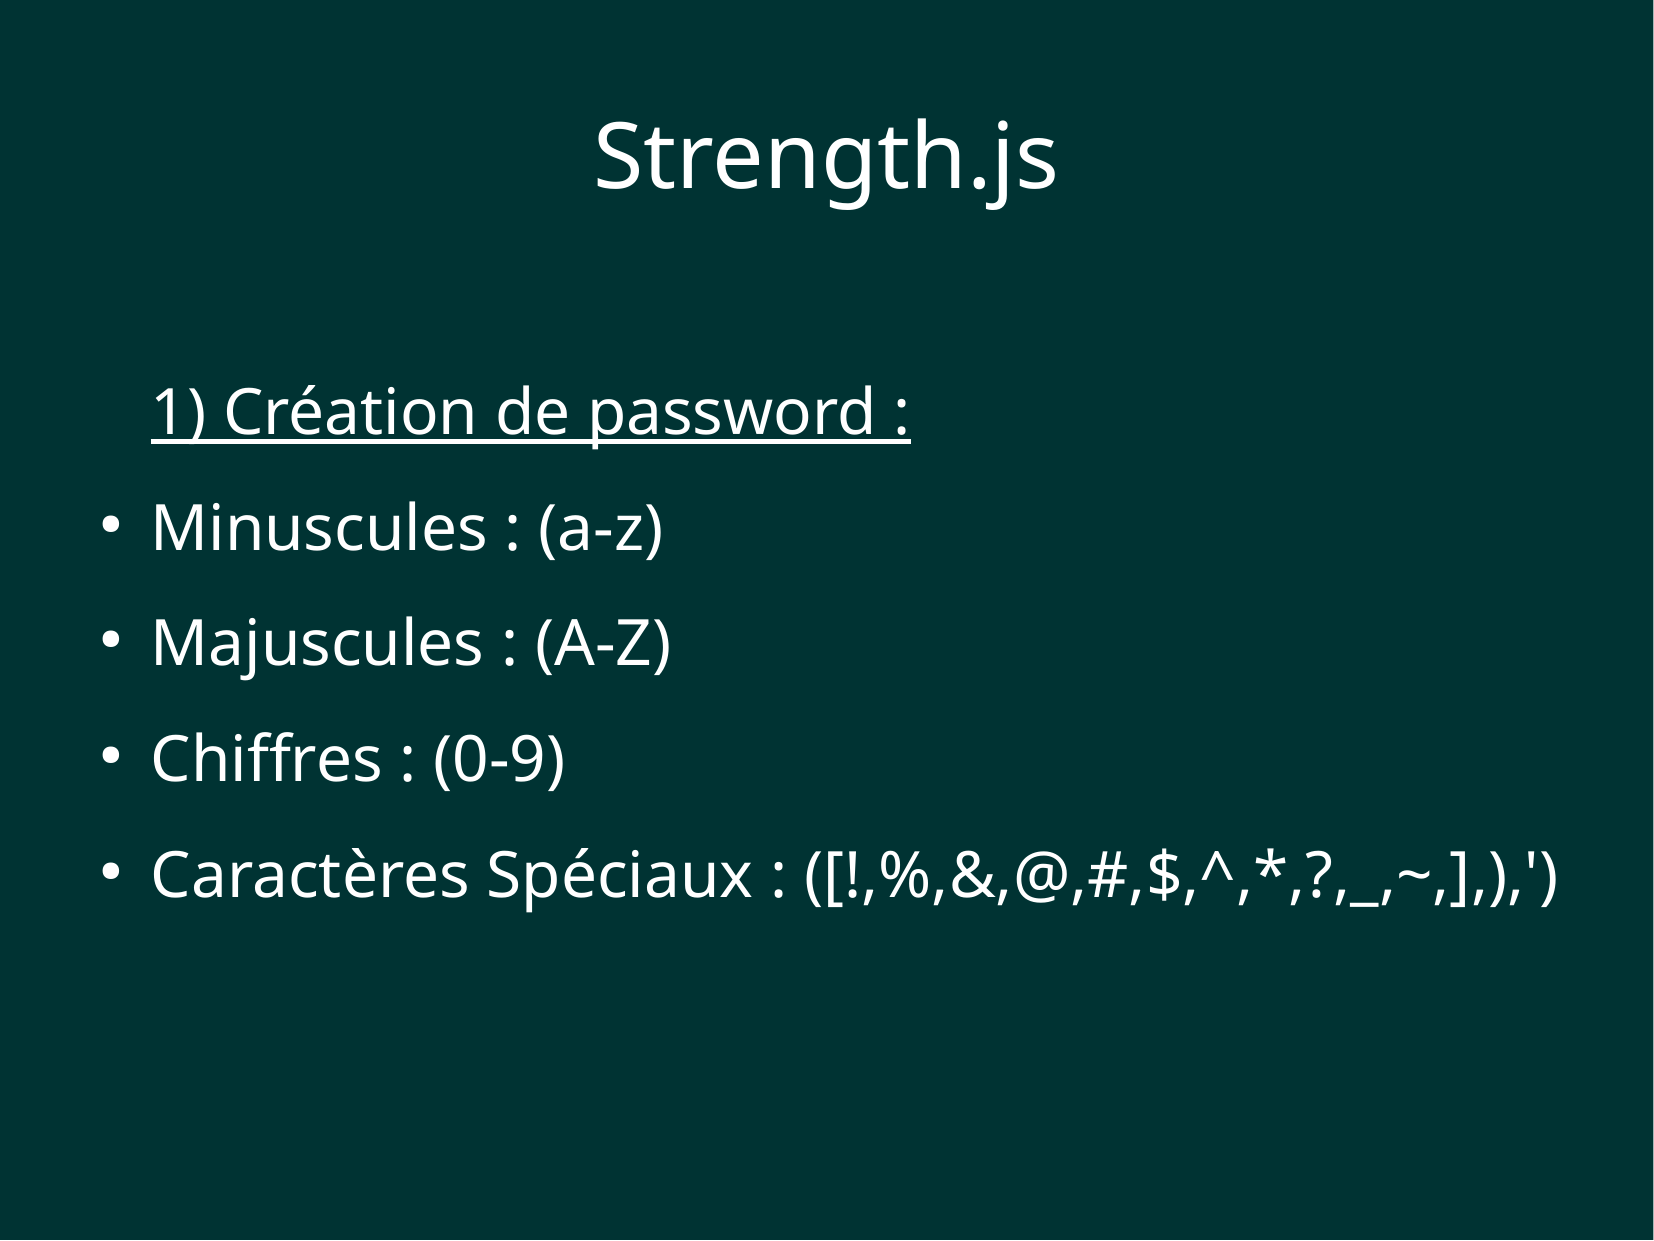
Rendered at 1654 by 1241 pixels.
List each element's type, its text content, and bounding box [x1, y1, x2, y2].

list 1) Création de password : Minuscules : (a-z) Majuscules : (A-Z) Chiffres : (0-9) Caractères Spéciaux : ([!,%,&,@,#,$,^,*,?,_,~,],),') [82, 366, 1571, 1010]
title Strength.js [82, 49, 1571, 257]
